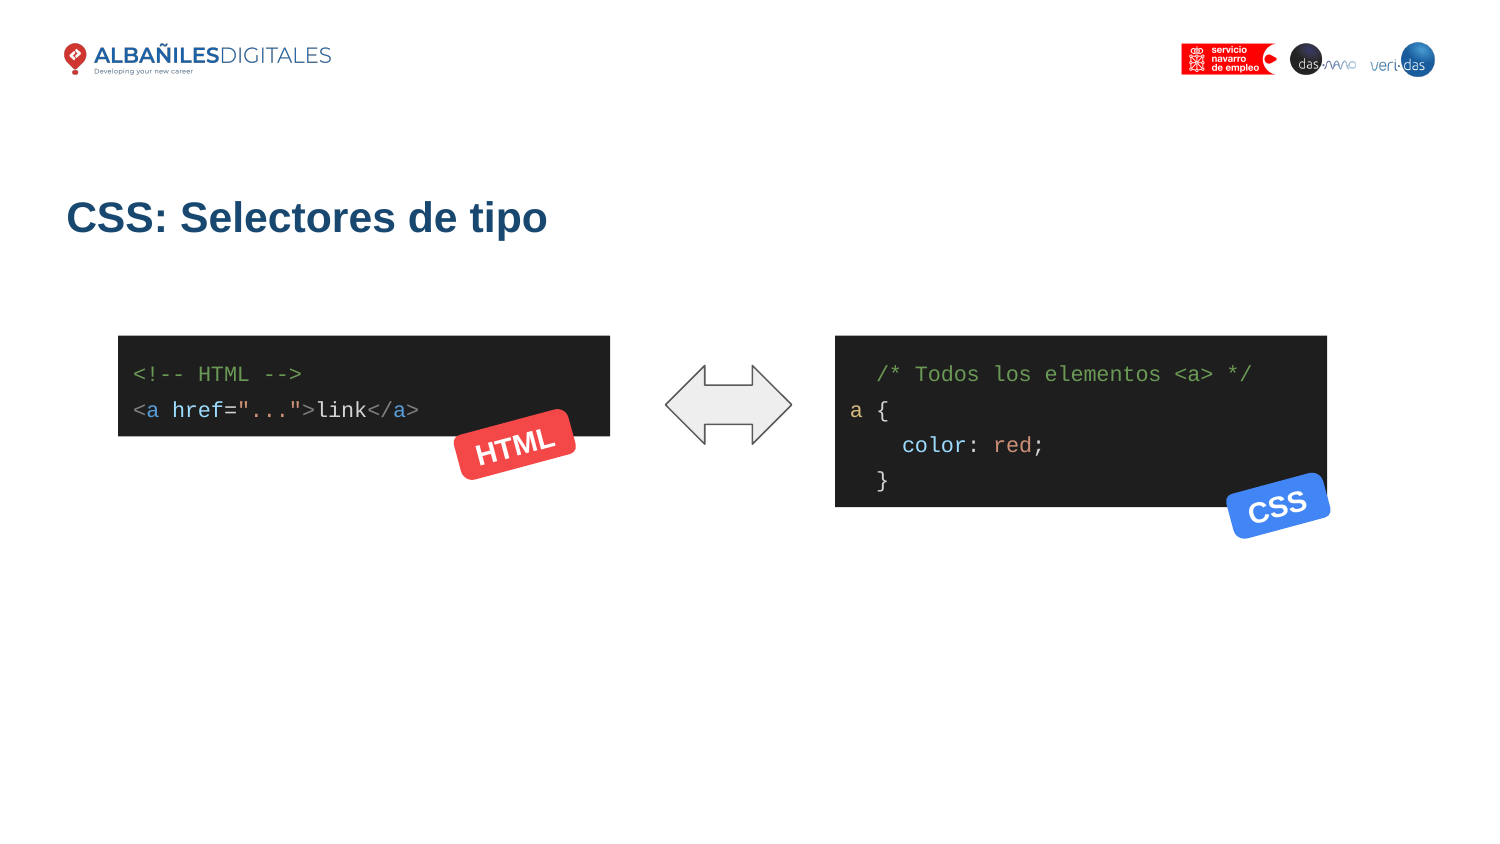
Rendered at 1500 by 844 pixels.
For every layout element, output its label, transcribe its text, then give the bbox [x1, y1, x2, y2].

picture [1181, 43, 1277, 75]
text_box <!-- HTML --> <a href="...">link</a> [118, 335, 611, 437]
text_box /* Todos los elementos <a> */ a { color: red; } [835, 335, 1328, 508]
text_box CSS [1226, 472, 1331, 539]
text_box [665, 365, 792, 445]
picture [64, 43, 332, 75]
text_box HTML [453, 409, 576, 480]
picture [1290, 43, 1356, 75]
text_box CSS: Selectores de tipo [66, 179, 728, 241]
picture [1370, 42, 1435, 77]
